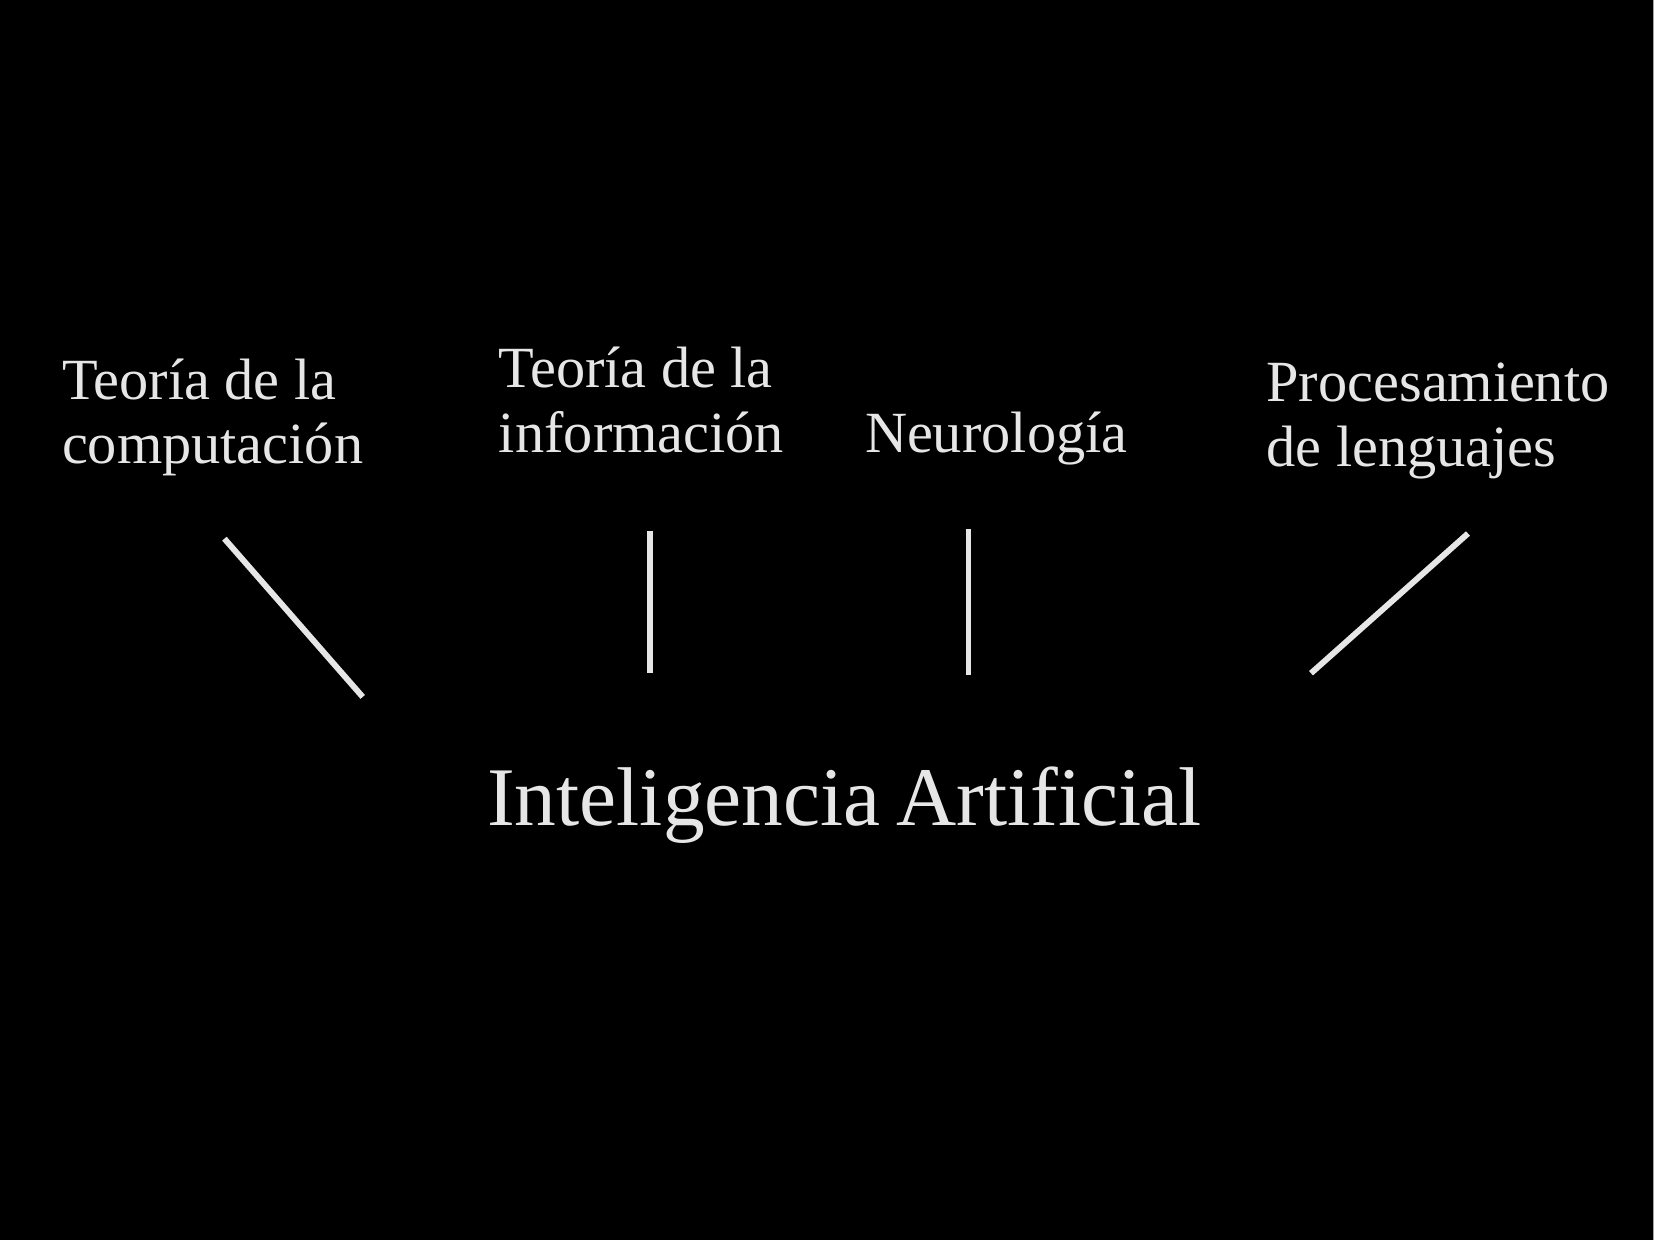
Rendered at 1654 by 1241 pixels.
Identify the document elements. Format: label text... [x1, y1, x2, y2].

text_box Teoría de la información [484, 328, 815, 473]
text_box Procesamiento de lenguajes [1251, 342, 1642, 487]
text_box Teoría de la computación [47, 339, 390, 485]
text_box Neurología [850, 392, 1158, 473]
text_box Inteligencia Artificial [472, 744, 1229, 852]
